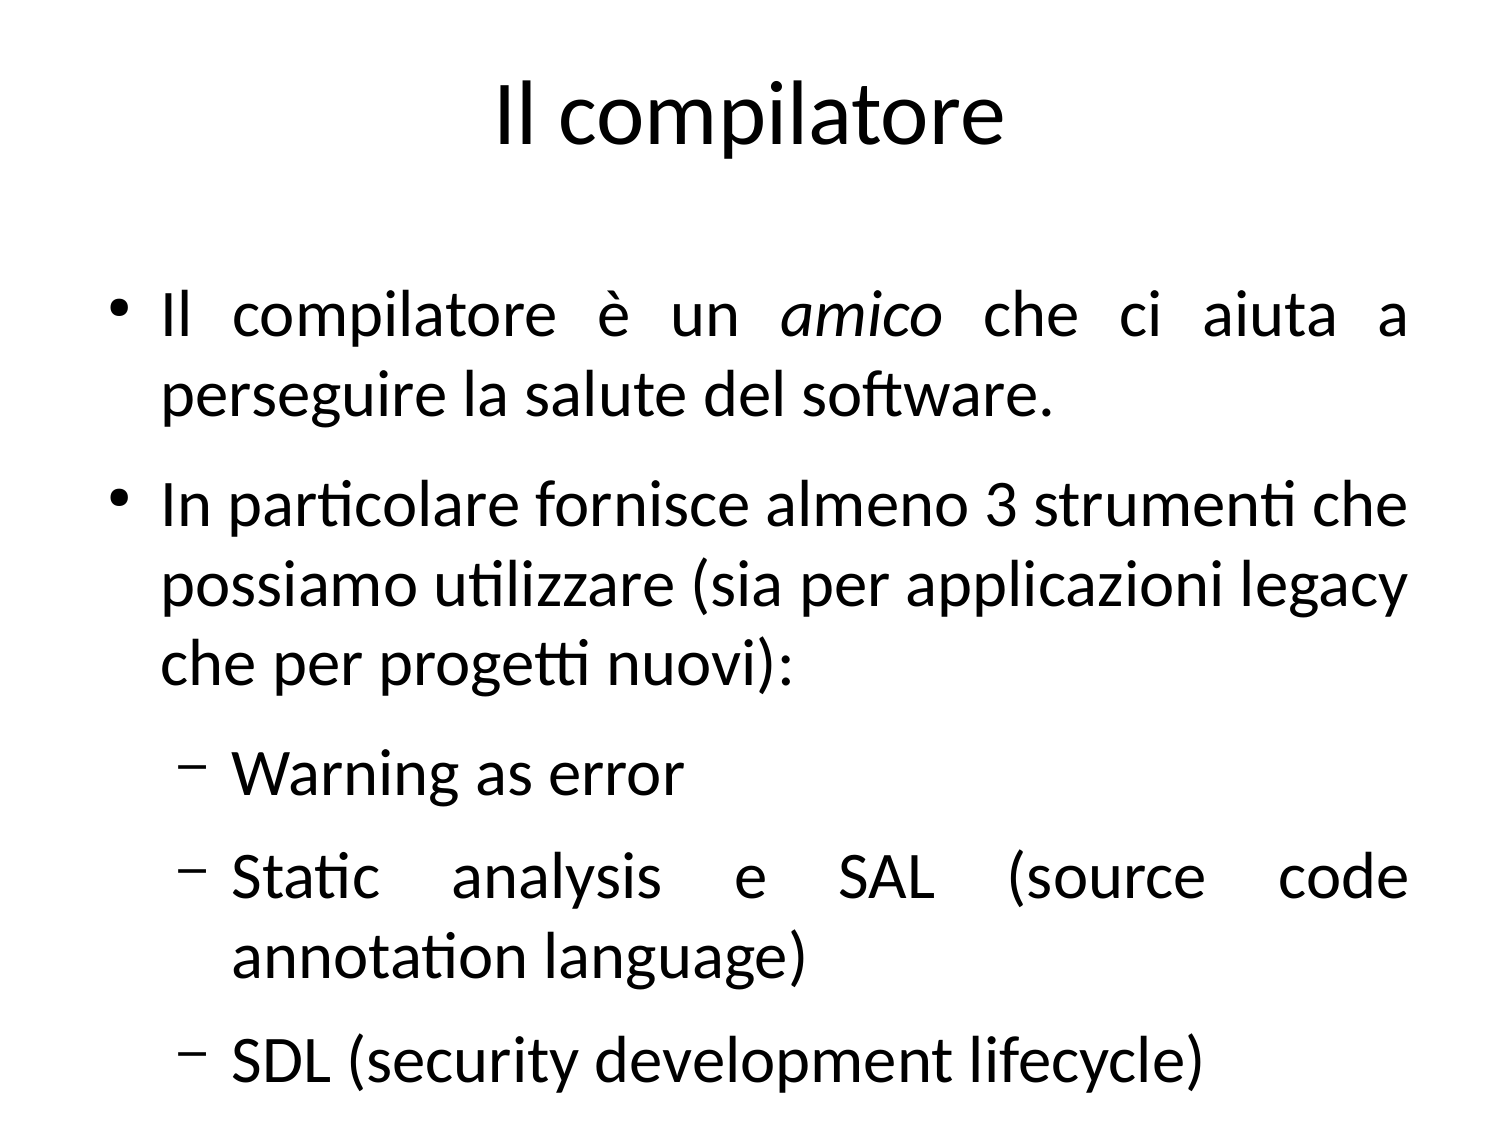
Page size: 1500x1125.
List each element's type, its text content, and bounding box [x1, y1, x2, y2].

title Il compilatore [75, 45, 1425, 233]
list [75, 262, 1426, 1005]
